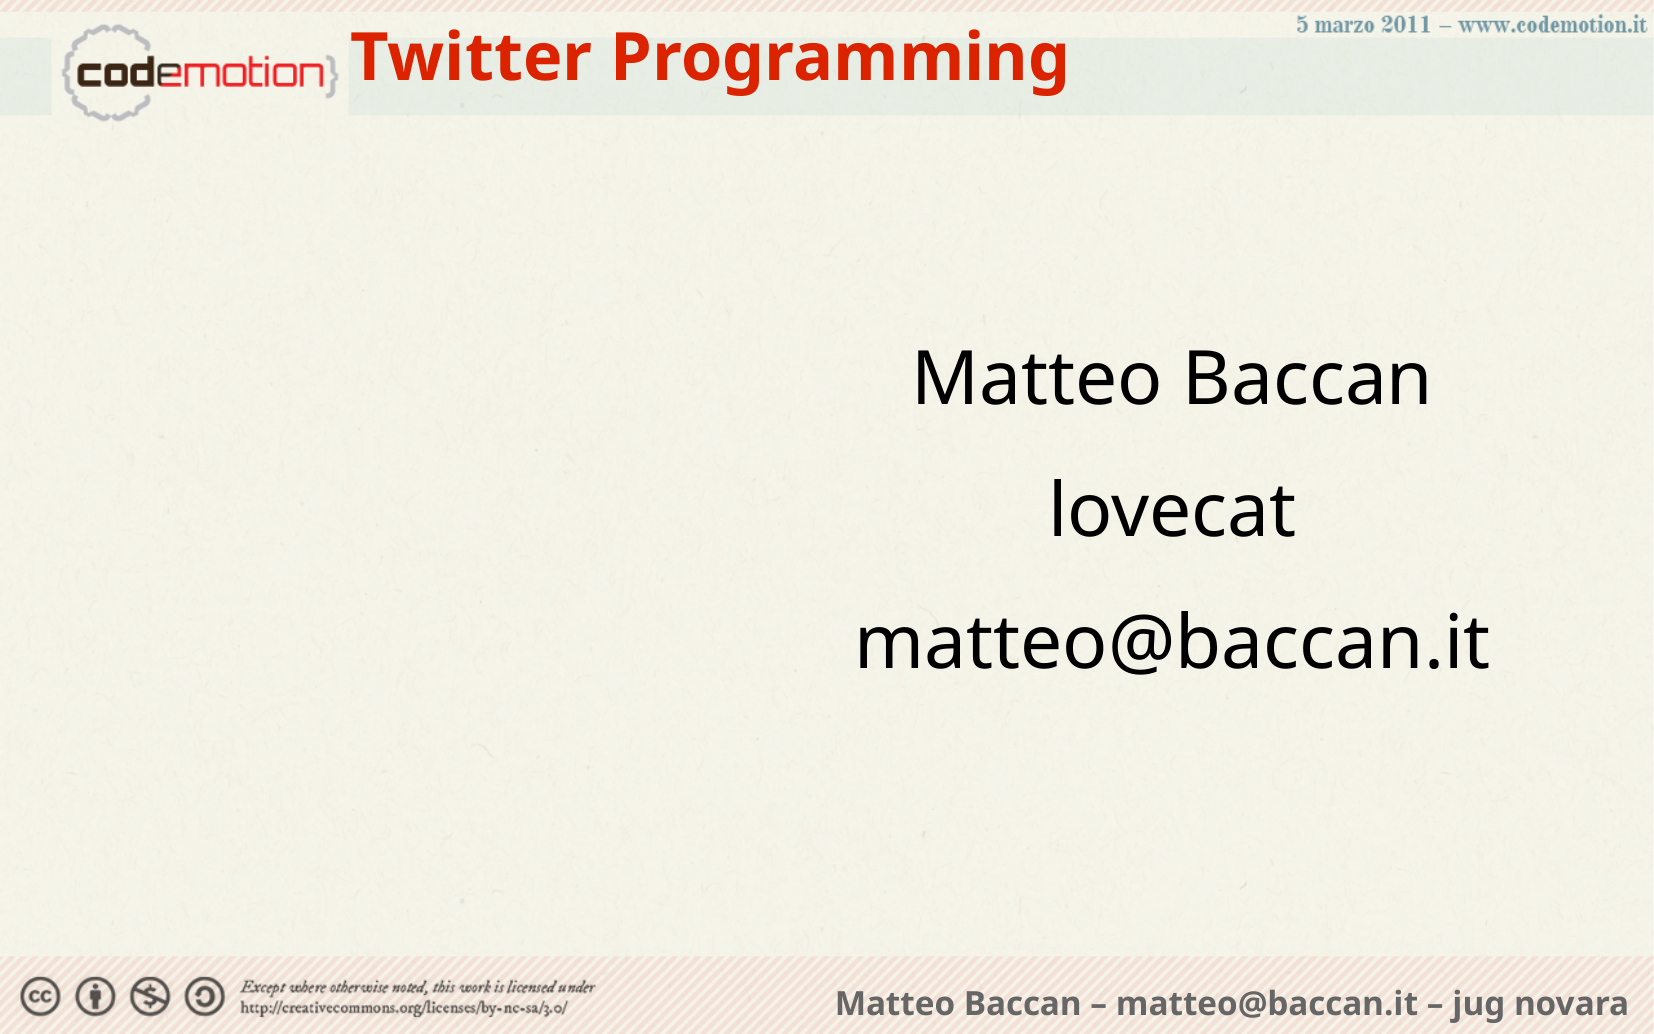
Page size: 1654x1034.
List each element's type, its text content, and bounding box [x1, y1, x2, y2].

title Twitter Programming [350, 5, 1609, 103]
list Matteo Baccan lovecat matteo@baccan.it [784, 324, 1543, 659]
picture [0, 0, 1654, 1034]
